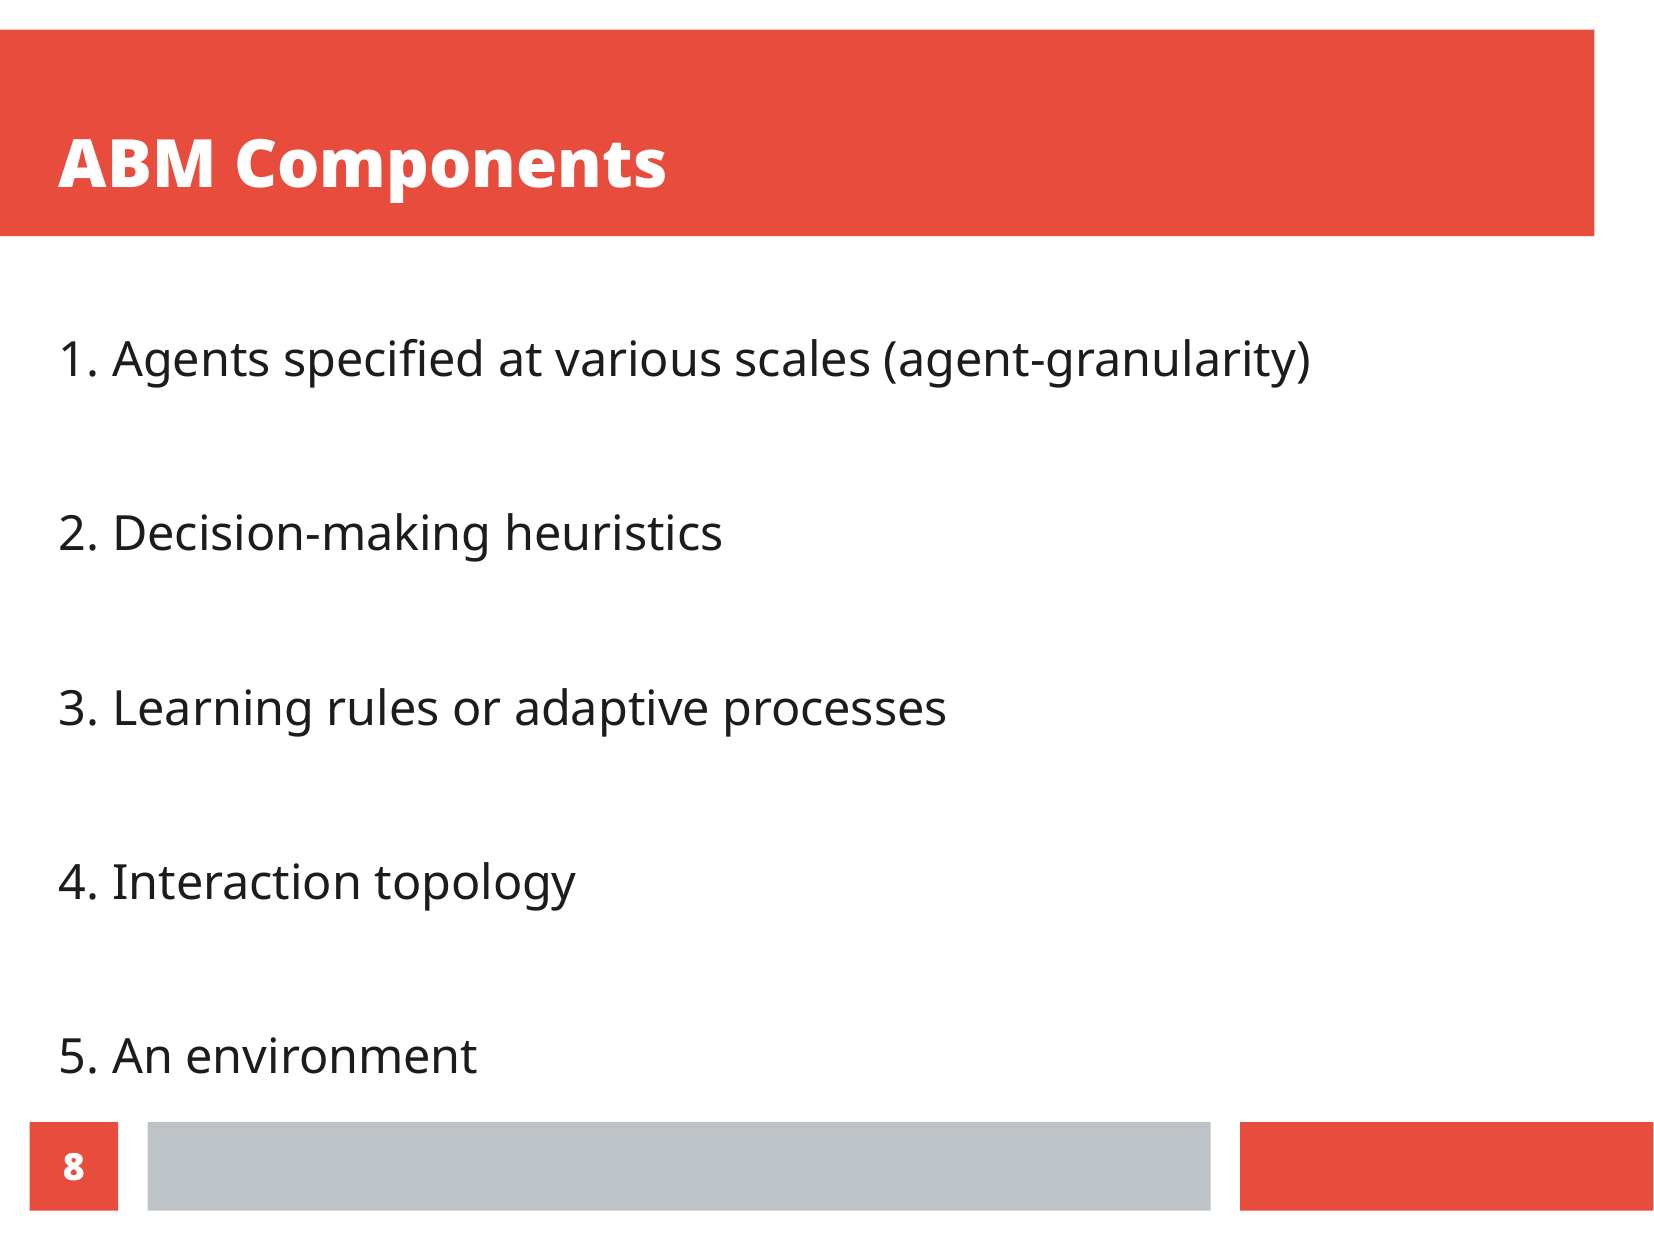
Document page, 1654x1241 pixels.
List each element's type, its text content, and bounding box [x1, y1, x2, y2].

list 1. Agents specified at various scales (agent-granularity) 2. Decision-making heuristics 3. Learning rules or adaptive processes 4. Interaction topology 5. An environment [59, 324, 1565, 1093]
title ABM Components [59, 59, 1595, 207]
